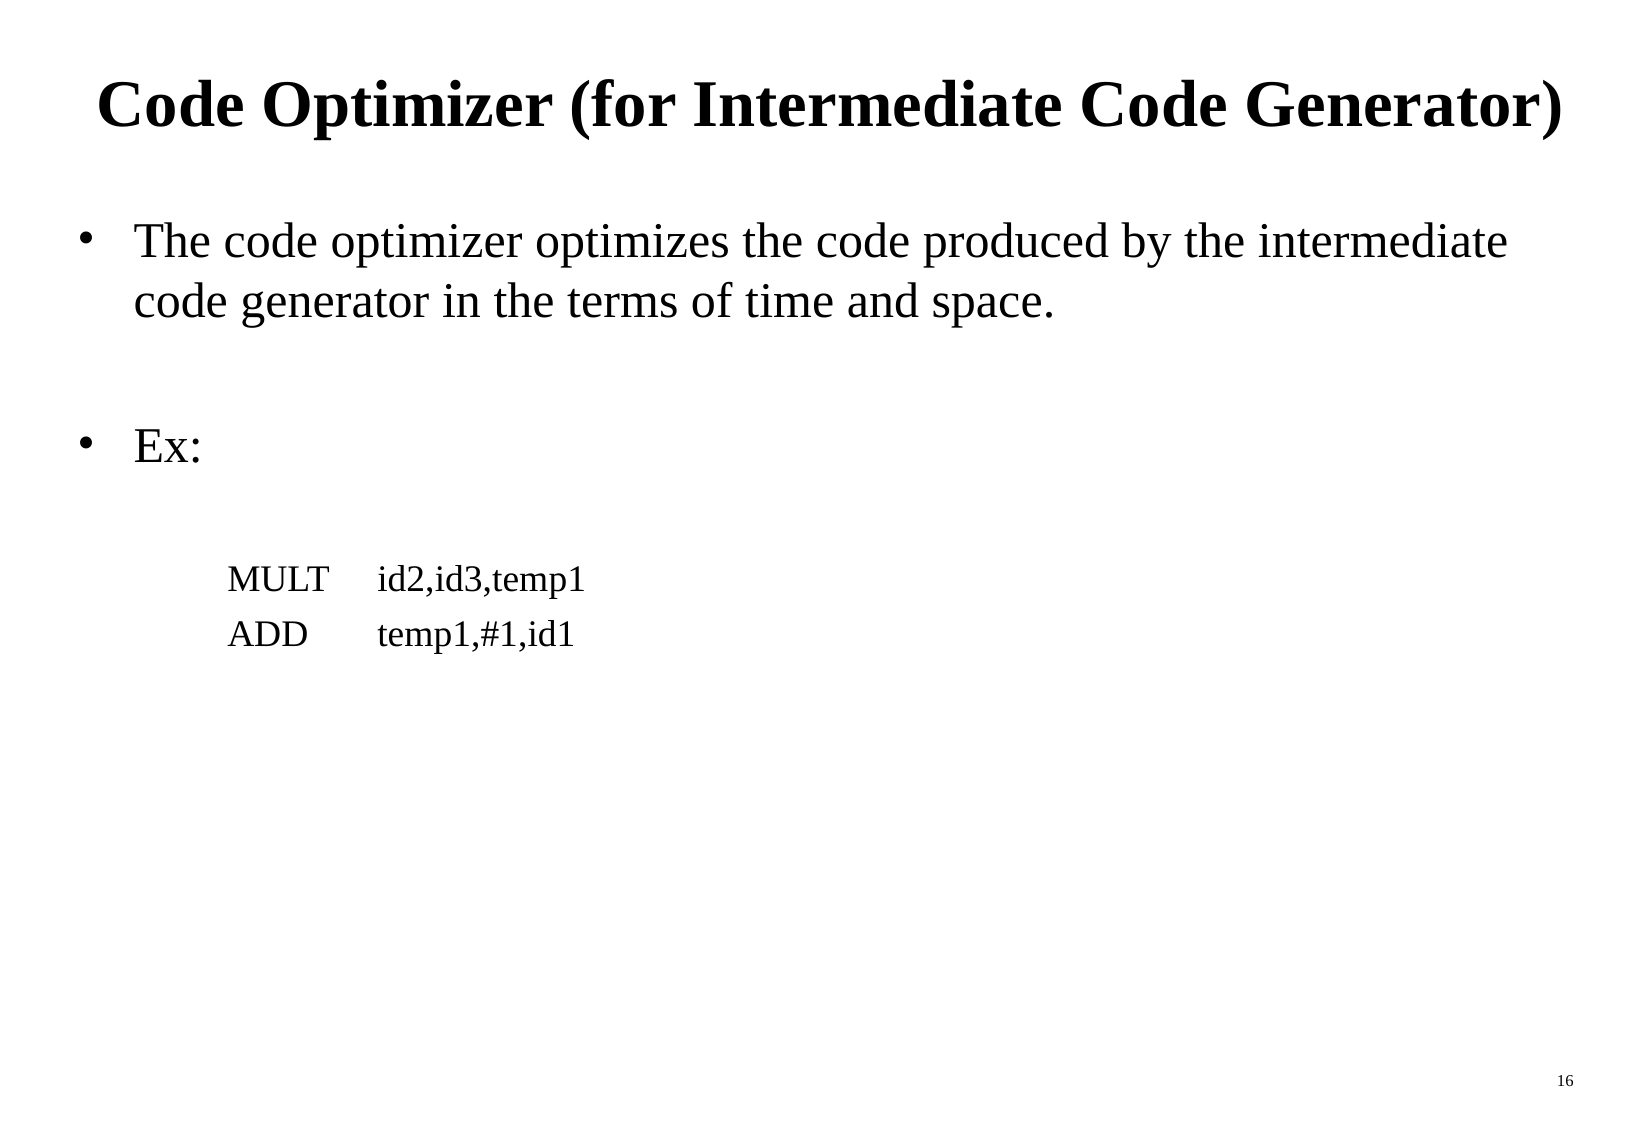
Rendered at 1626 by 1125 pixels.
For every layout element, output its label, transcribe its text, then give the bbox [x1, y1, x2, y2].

title Code Optimizer (for Intermediate Code Generator) [62, 24, 1600, 175]
list The code optimizer optimizes the code produced by the intermediate code generator in the terms of time and space. Ex: MULT id2,id3,temp1 ADD temp1,#1,id1 [62, 199, 1600, 1038]
text_box <number> [1250, 1062, 1589, 1101]
